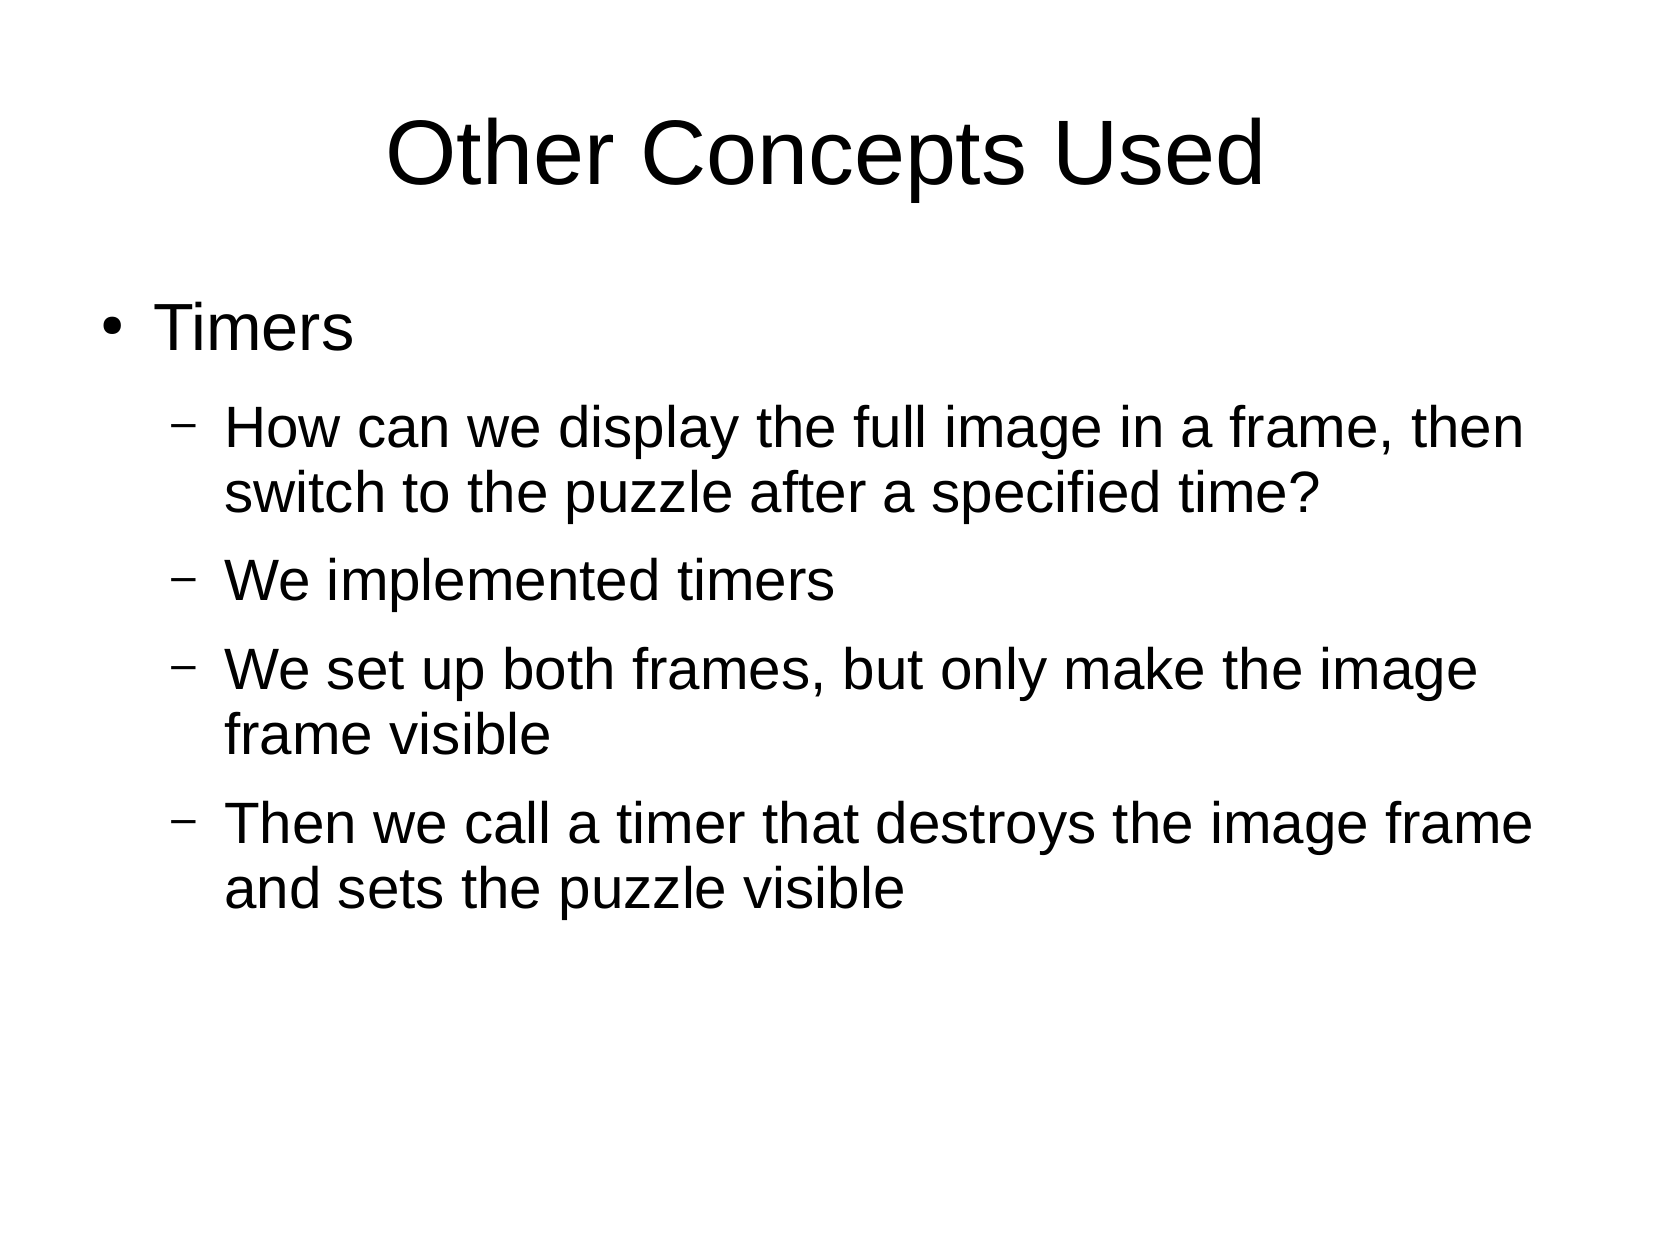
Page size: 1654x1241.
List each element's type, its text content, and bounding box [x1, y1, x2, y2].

title Other Concepts Used [82, 49, 1571, 257]
list Timers How can we display the full image in a frame, then switch to the puzzle after a specified time? We implemented timers We set up both frames, but only make the image frame visible Then we call a timer that destroys the image frame and sets the puzzle visible [82, 290, 1571, 1010]
